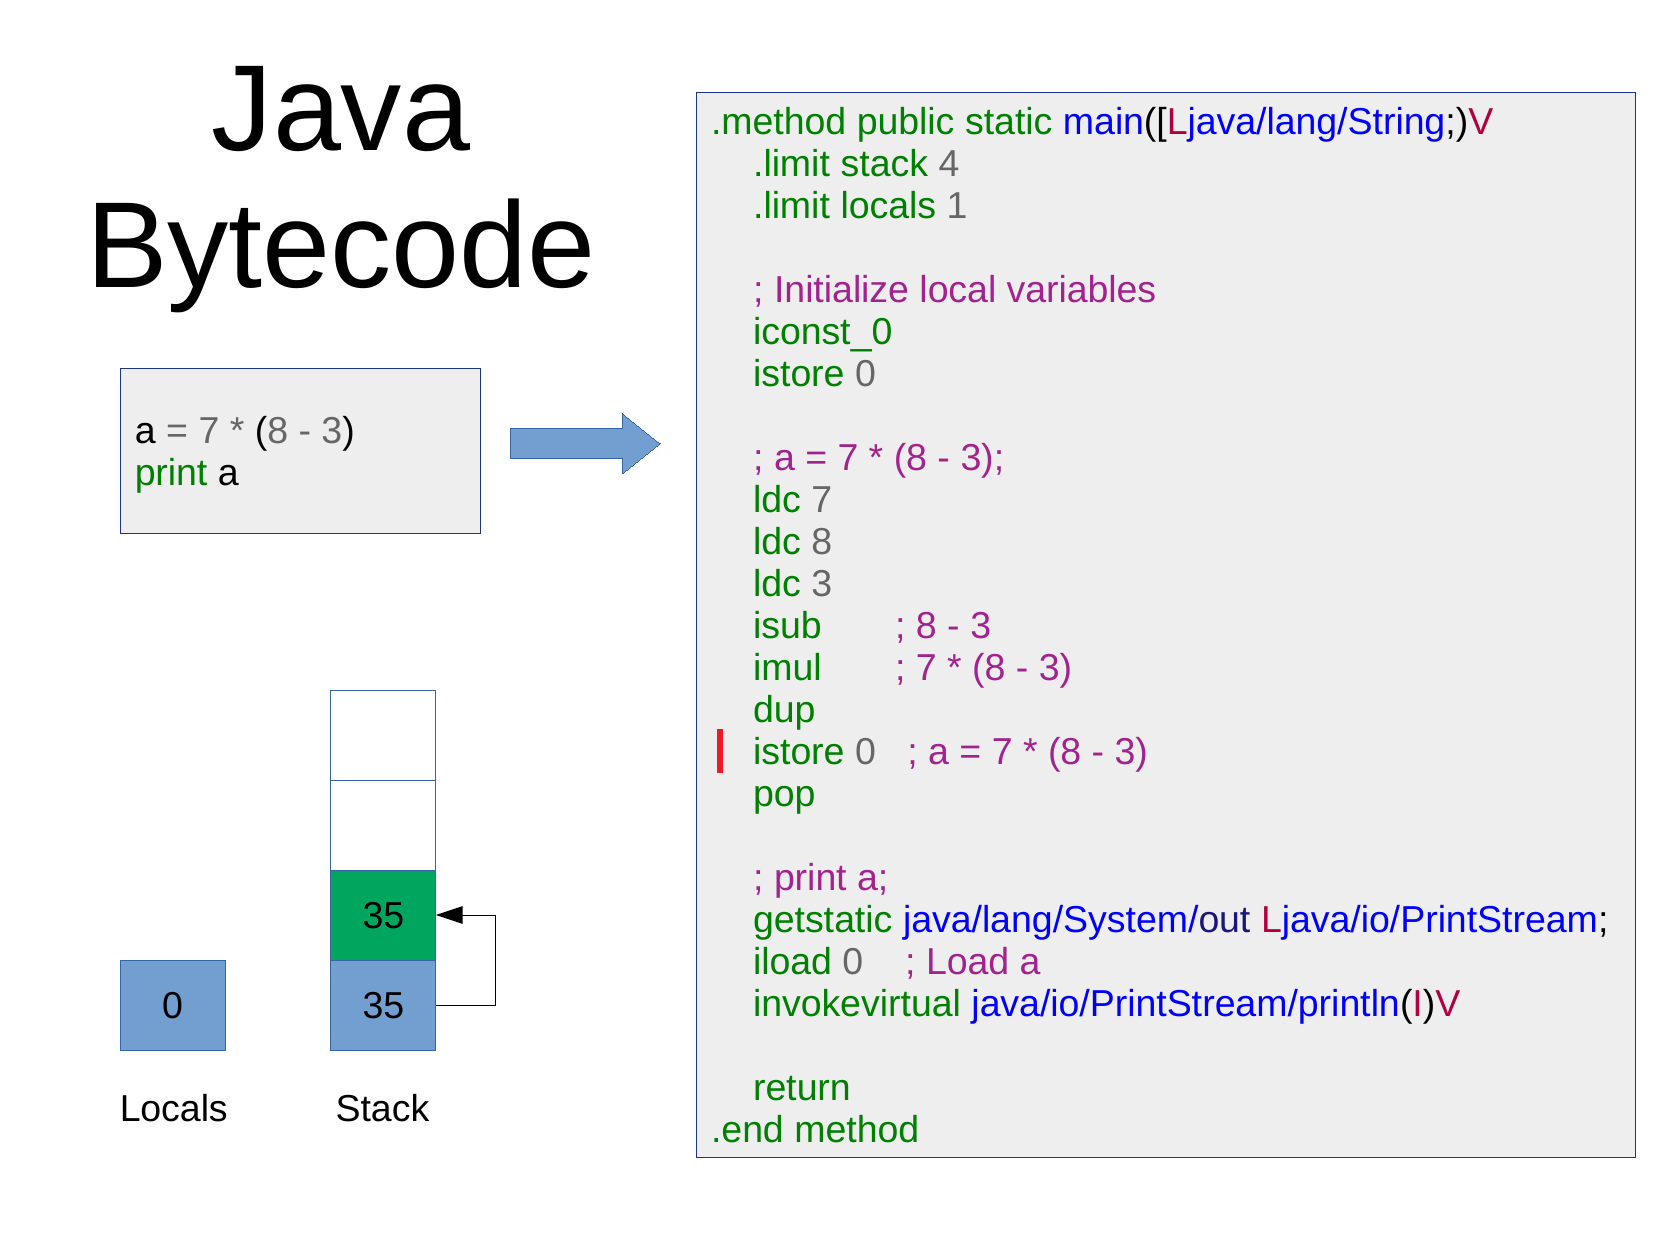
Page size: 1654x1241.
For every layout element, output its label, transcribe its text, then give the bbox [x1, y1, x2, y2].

text_box Locals [105, 1080, 256, 1137]
text_box 35 [330, 961, 436, 1051]
text_box [510, 413, 661, 474]
title Java Bytecode [0, 39, 683, 314]
text_box a = 7 * (8 - 3) print a [120, 368, 481, 534]
text_box Stack [320, 1080, 471, 1137]
text_box 35 [330, 870, 436, 961]
text_box .method public static main([Ljava/lang/String;)V .limit stack 4 .limit locals 1 ; Initialize local variables iconst_0 istore 0 ; a = 7 * (8 - 3); ldc 7 ldc 8 ldc 3 isub ; 8 - 3 imul ; 7 * (8 - 3) dup istore 0 ; a = 7 * (8 - 3) pop ; print a; getstatic java/lang/System/out Ljava/io/PrintStream; iload 0 ; Load a invokevirtual java/io/PrintStream/println(I)V return .end method [696, 92, 1636, 1158]
text_box 0 [120, 960, 226, 1051]
text_box [330, 690, 436, 870]
